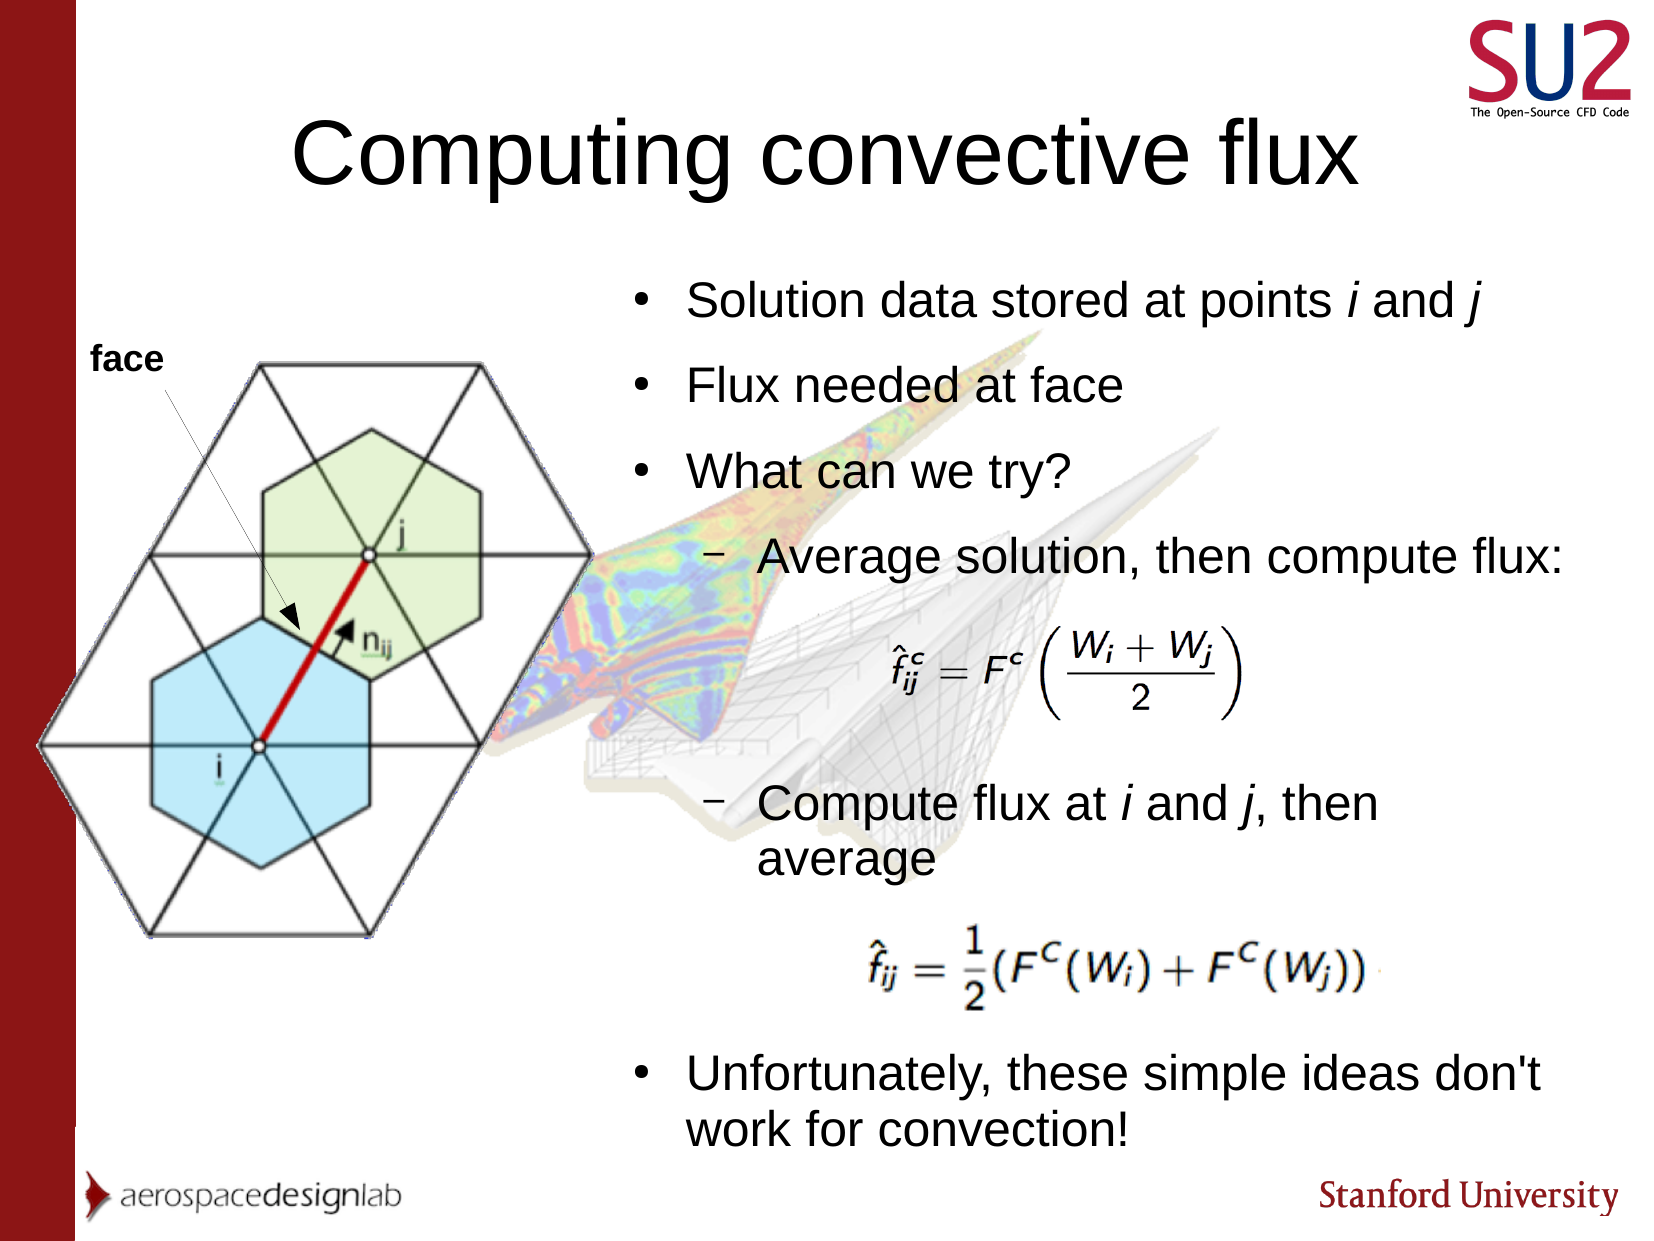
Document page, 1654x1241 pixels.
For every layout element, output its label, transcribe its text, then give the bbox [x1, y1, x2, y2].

text_box face [75, 330, 180, 387]
picture [1466, 17, 1635, 120]
picture [885, 614, 1246, 732]
picture [80, 1169, 406, 1224]
title Computing convective flux [82, 49, 1571, 257]
picture [0, 315, 653, 976]
picture [855, 898, 1381, 1036]
list Solution data stored at points i and j Flux needed at face What can we try? Average solution, then compute flux: Compute flux at i and j, then average Unfortunately, these simple ideas don't work for convection! [615, 272, 1571, 1241]
